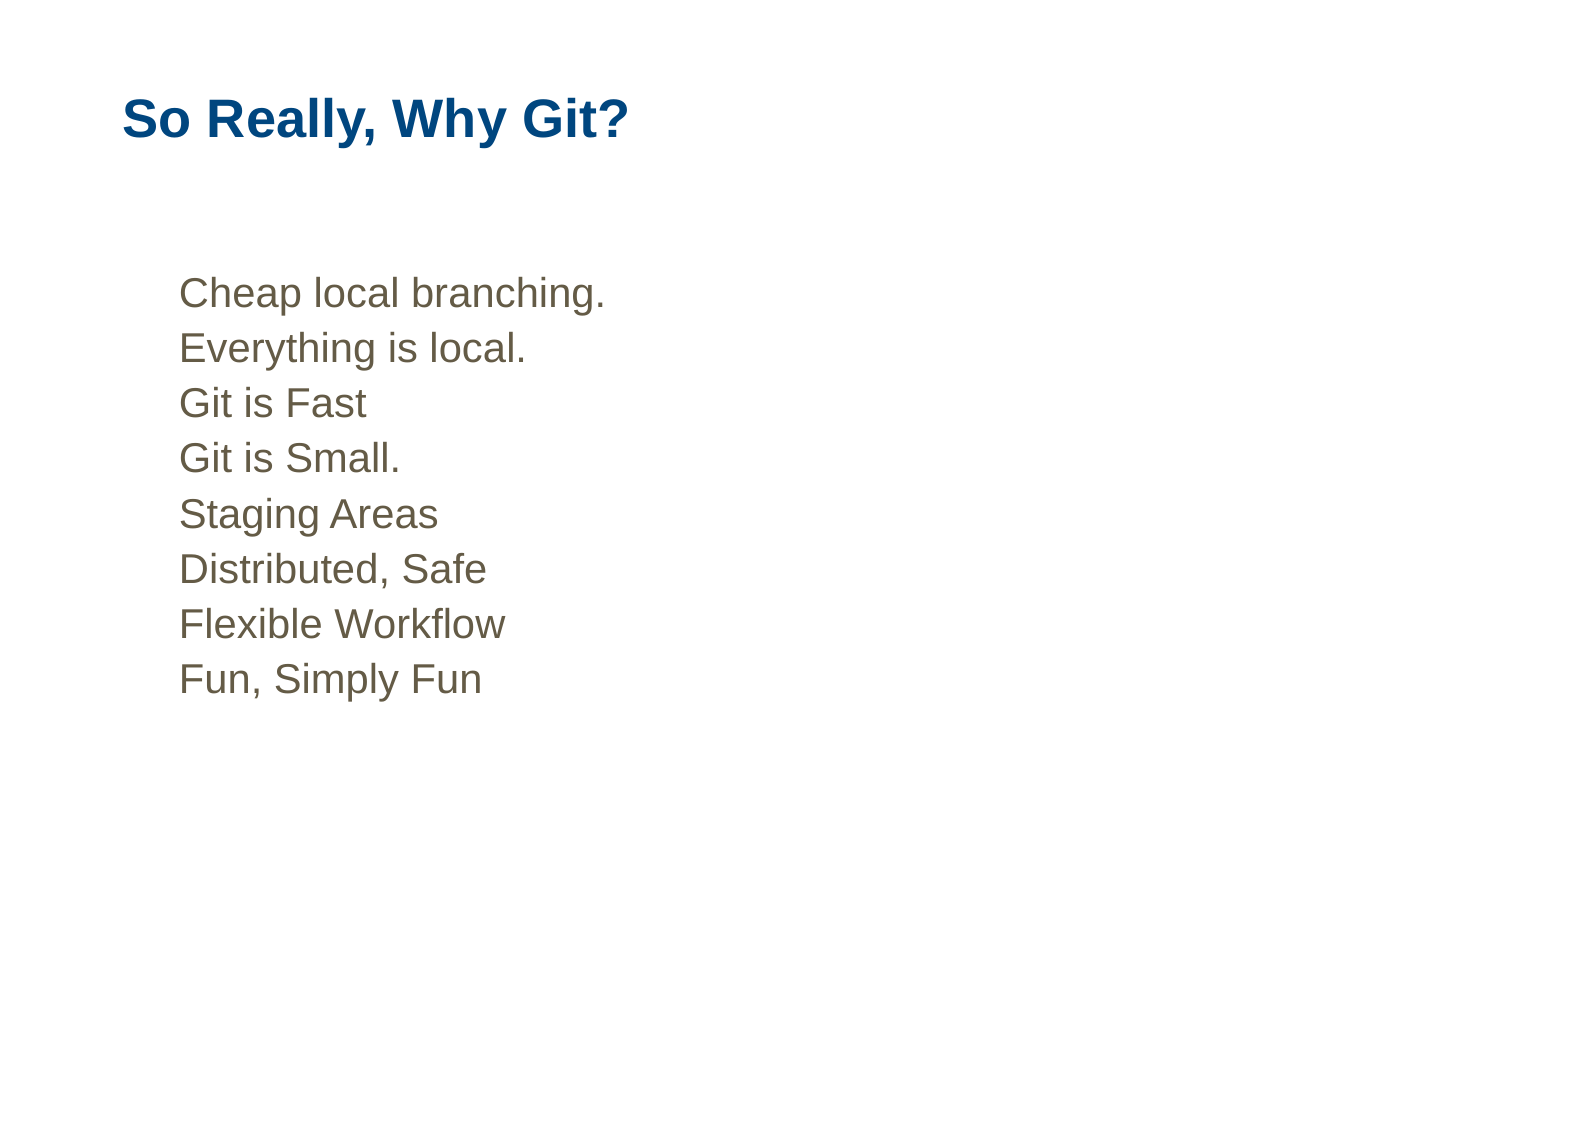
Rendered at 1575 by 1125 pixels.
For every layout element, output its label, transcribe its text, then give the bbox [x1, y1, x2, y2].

title So Really, Why Git? [122, 76, 1541, 157]
list Cheap local branching. Everything is local. Git is Fast Git is Small. Staging Areas Distributed, Safe Flexible Workflow Fun, Simply Fun [122, 265, 1398, 941]
